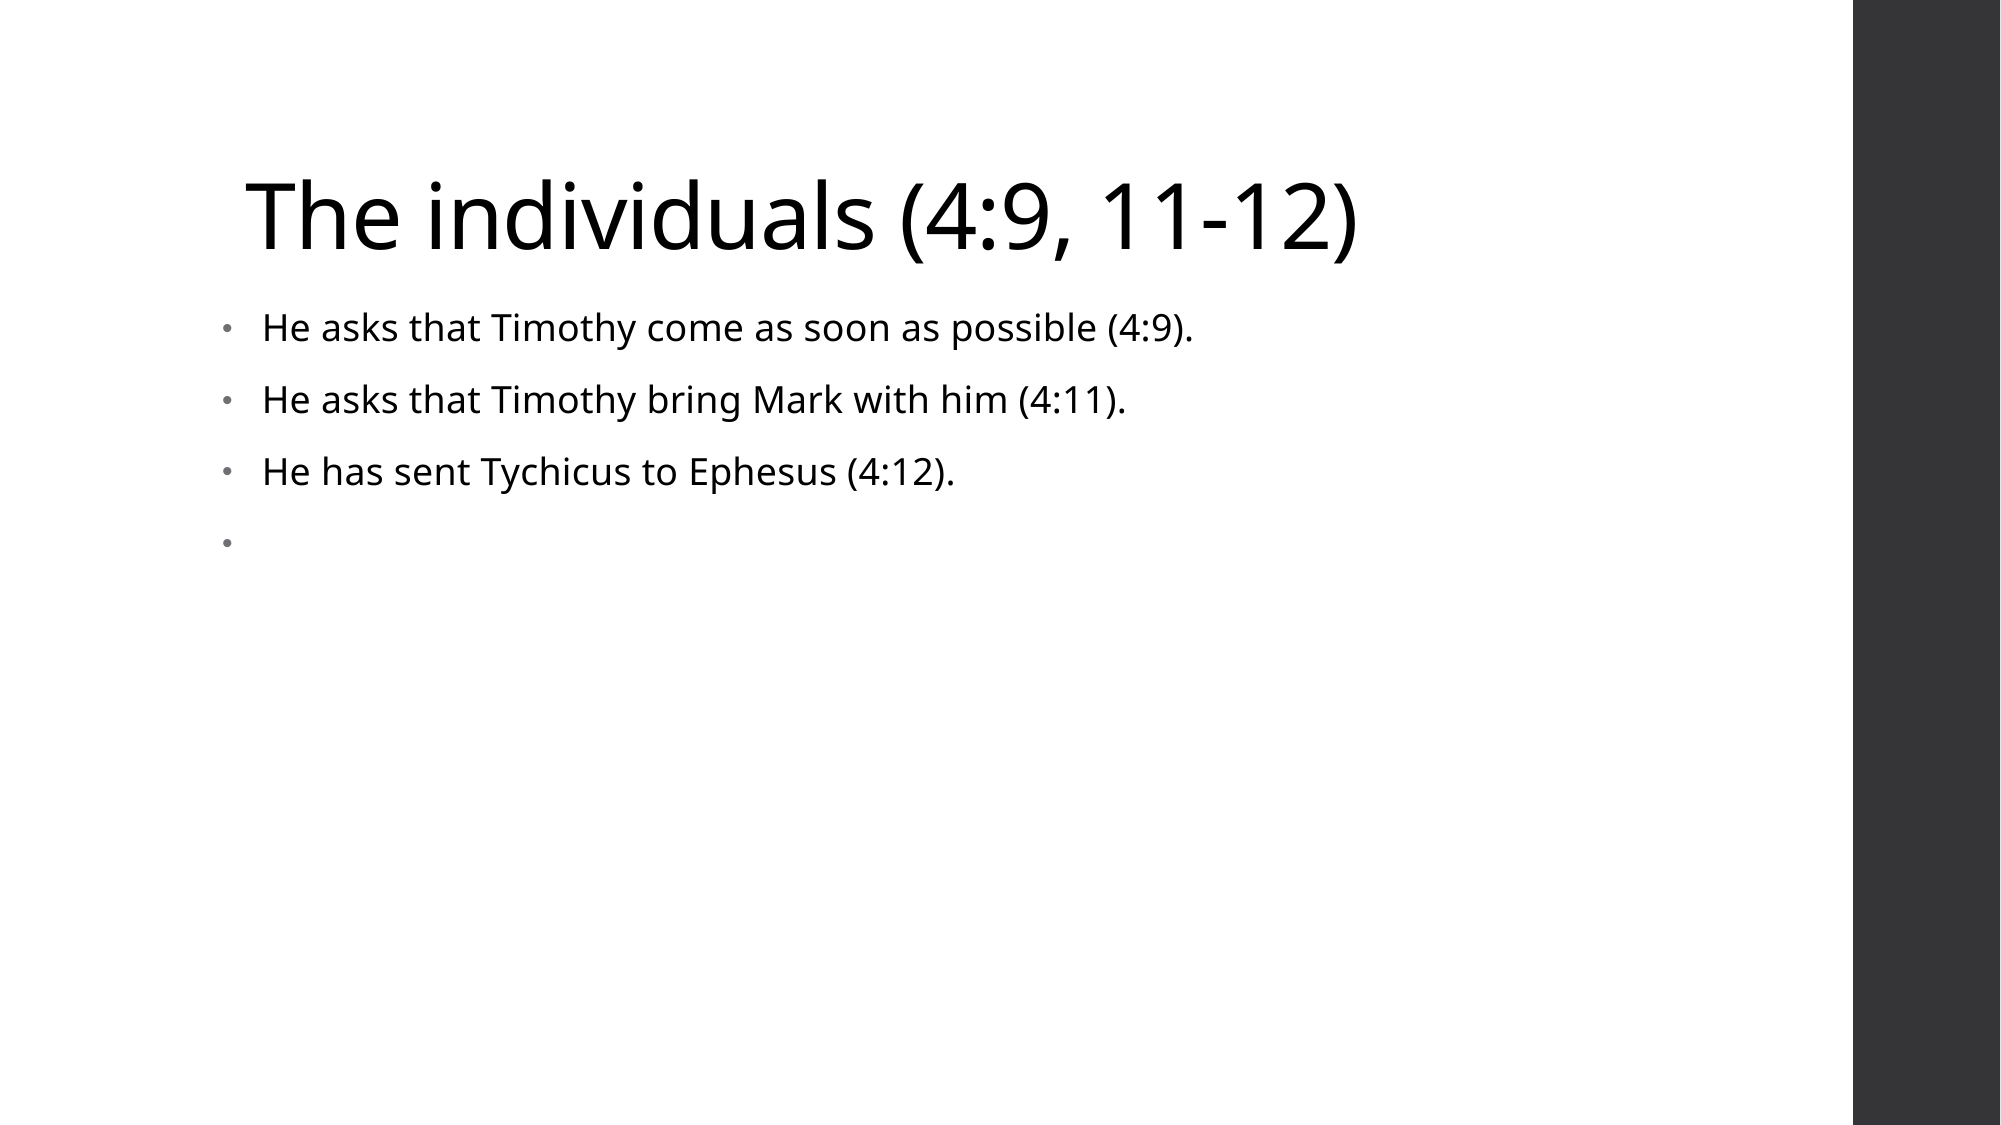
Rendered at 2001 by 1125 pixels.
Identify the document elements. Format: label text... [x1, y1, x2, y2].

title The individuals (4:9, 11-12) [206, 60, 1797, 278]
list He asks that Timothy come as soon as possible (4:9). He asks that Timothy bring Mark with him (4:11). He has sent Tychicus to Ephesus (4:12). [206, 299, 1617, 1014]
